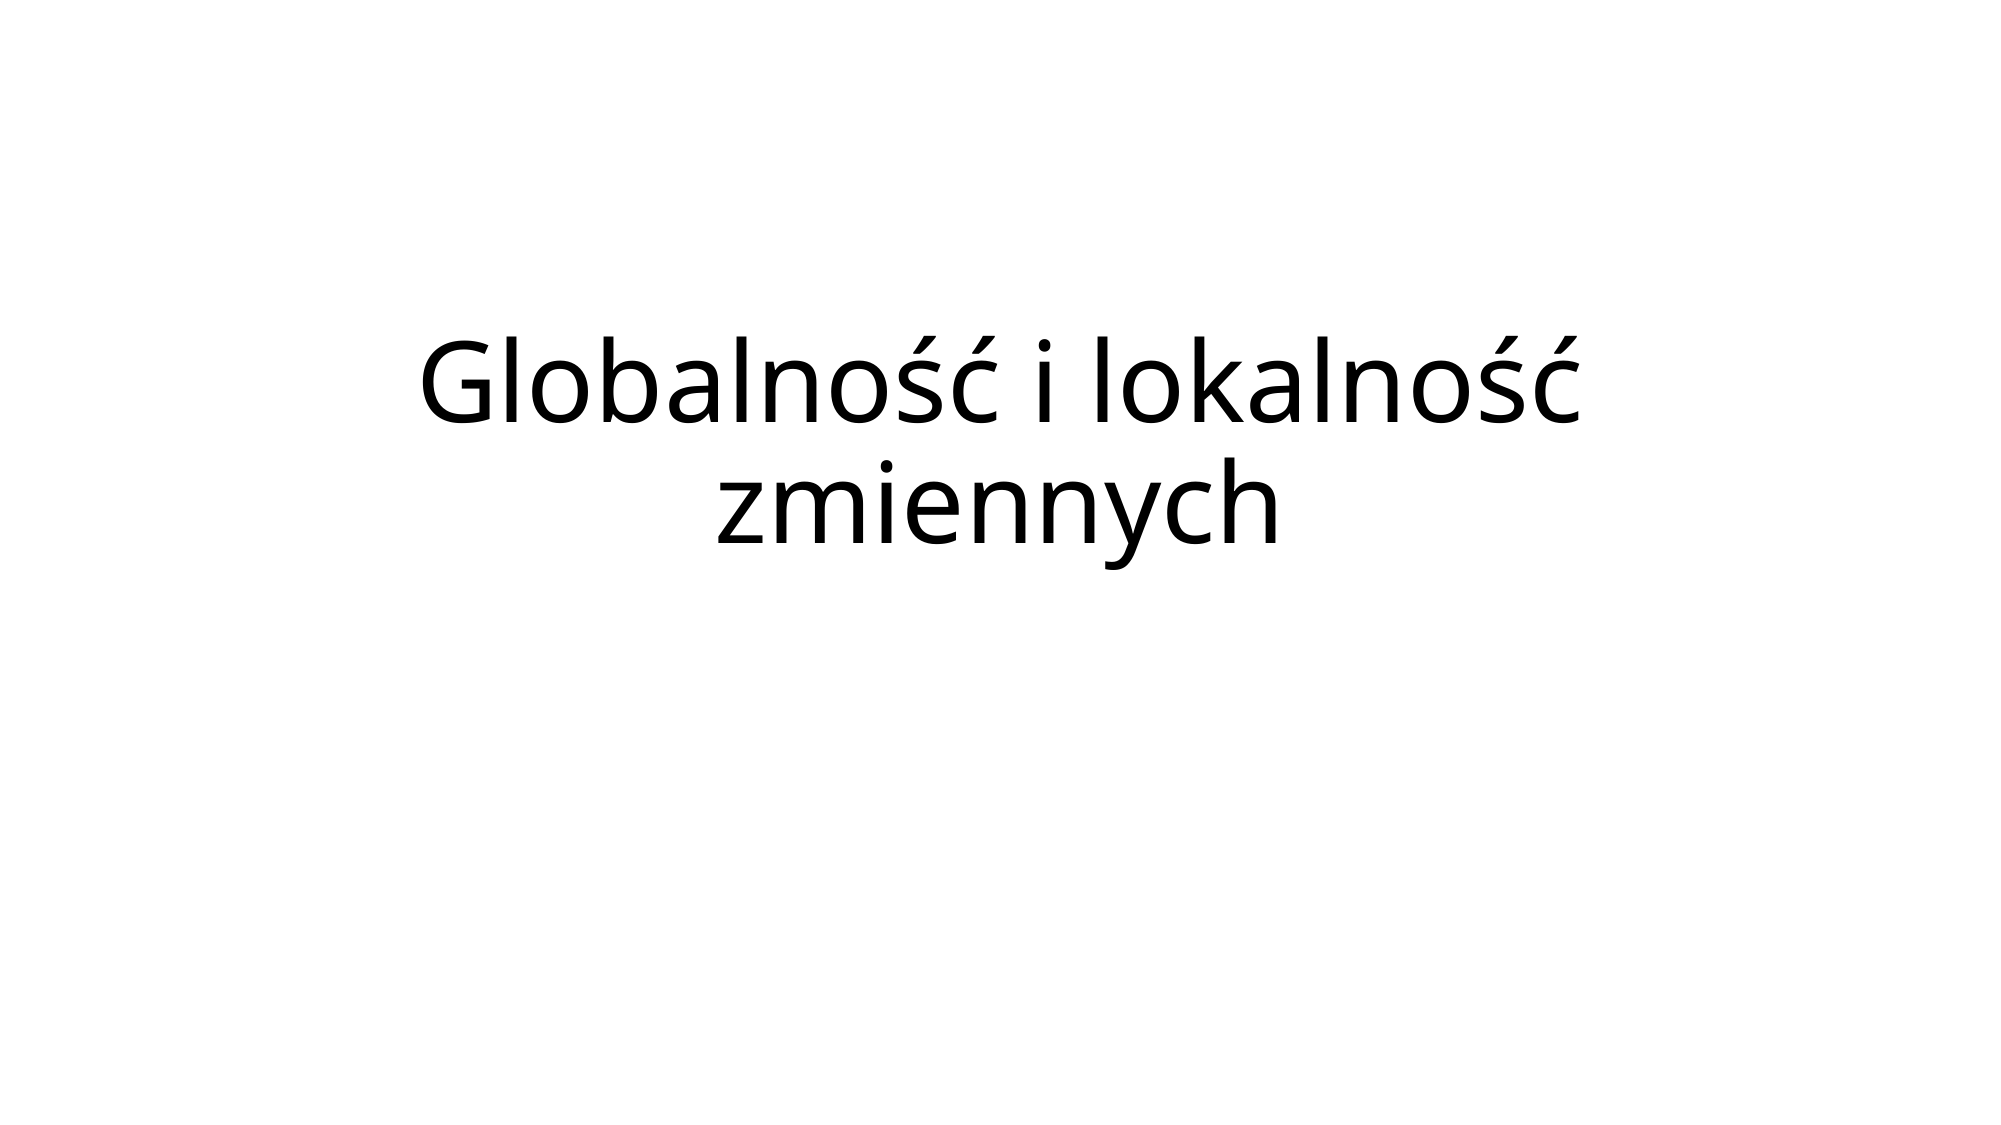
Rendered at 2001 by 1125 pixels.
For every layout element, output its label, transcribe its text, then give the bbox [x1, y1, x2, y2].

title Globalność i lokalność zmiennych [249, 184, 1750, 576]
